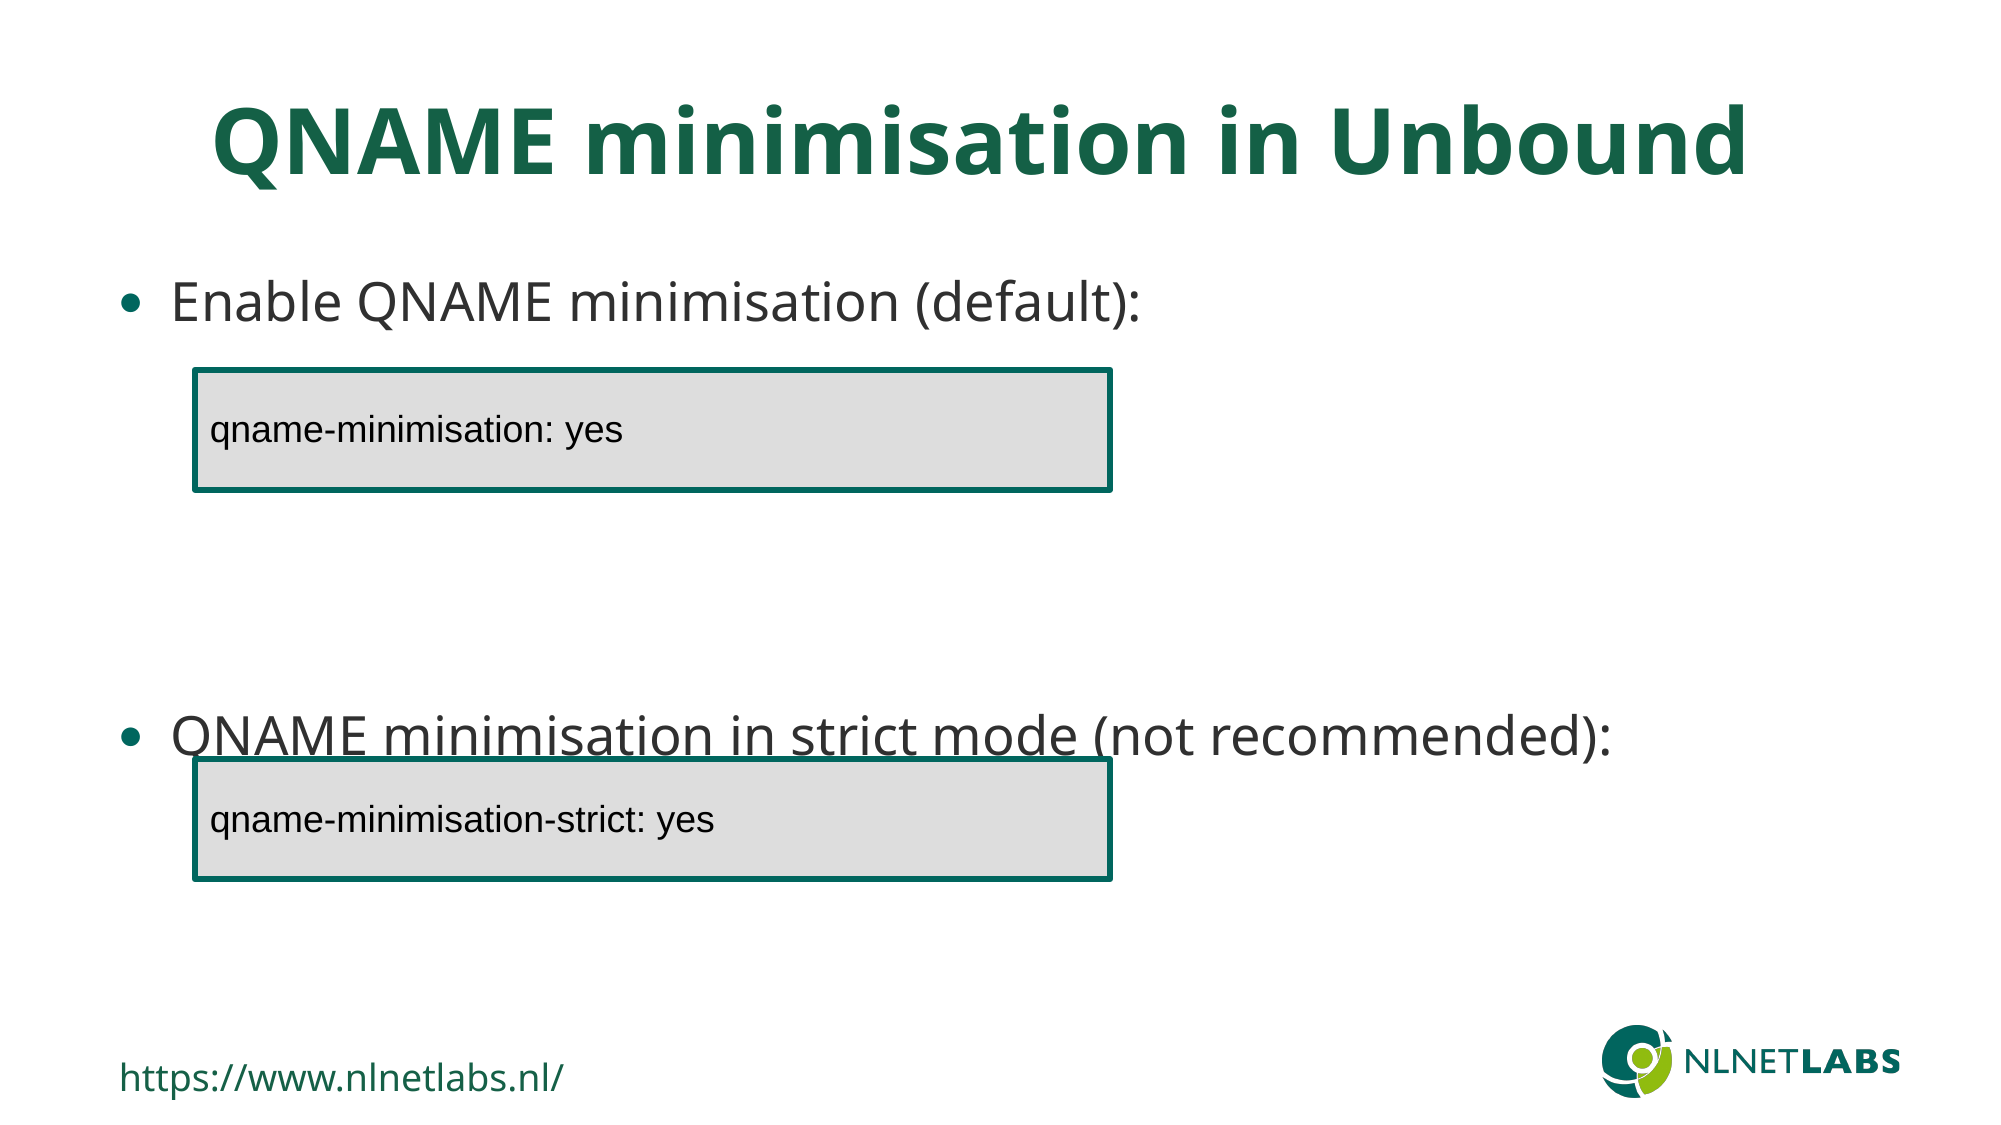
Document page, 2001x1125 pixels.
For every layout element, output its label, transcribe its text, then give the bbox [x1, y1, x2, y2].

text_box qname-minimisation-strict: yes [195, 759, 1111, 880]
picture [1602, 1025, 1900, 1098]
list Enable QNAME minimisation (default): QNAME minimisation in strict mode (not recommended): [99, 263, 1900, 916]
title QNAME minimisation in Unbound [210, 44, 1900, 233]
text_box qname-minimisation: yes [195, 369, 1111, 490]
